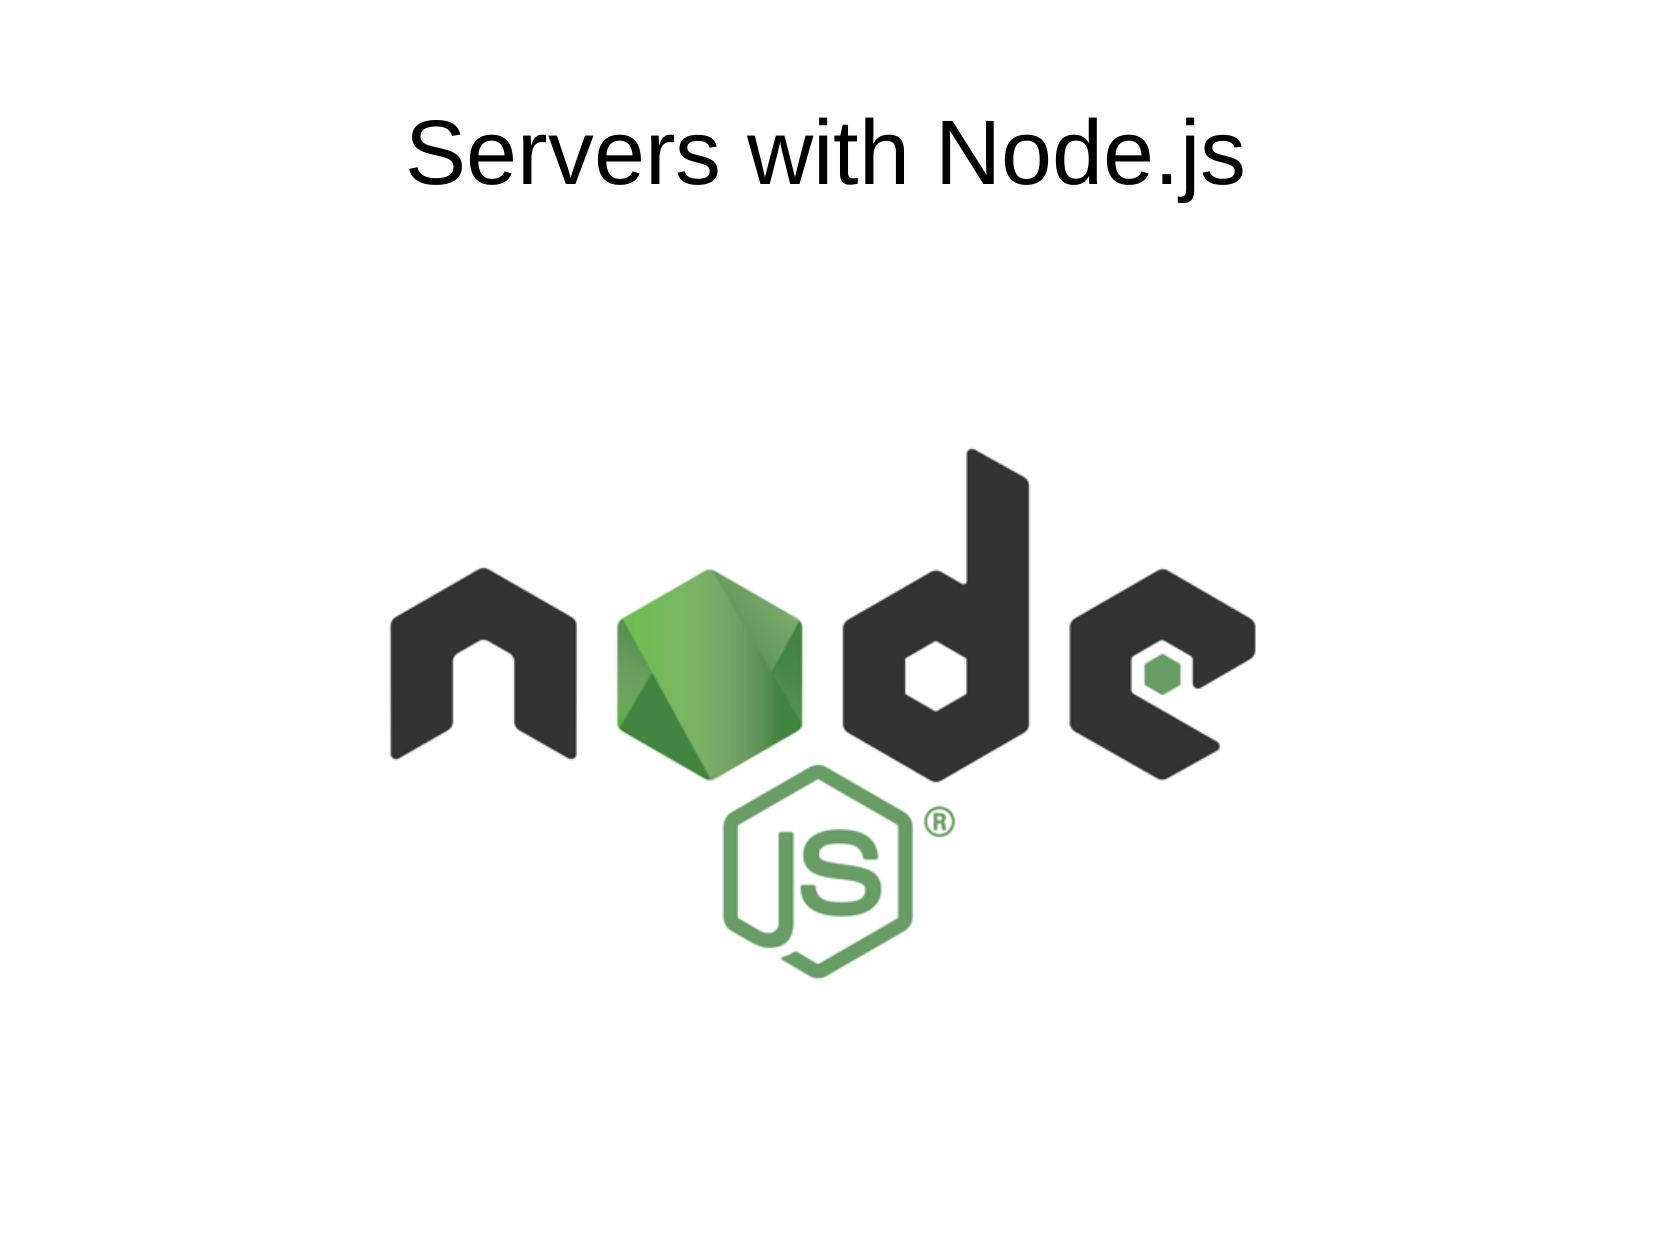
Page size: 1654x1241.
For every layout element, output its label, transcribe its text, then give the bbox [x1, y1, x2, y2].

picture [305, 379, 1345, 1051]
title Servers with Node.js [82, 49, 1571, 257]
